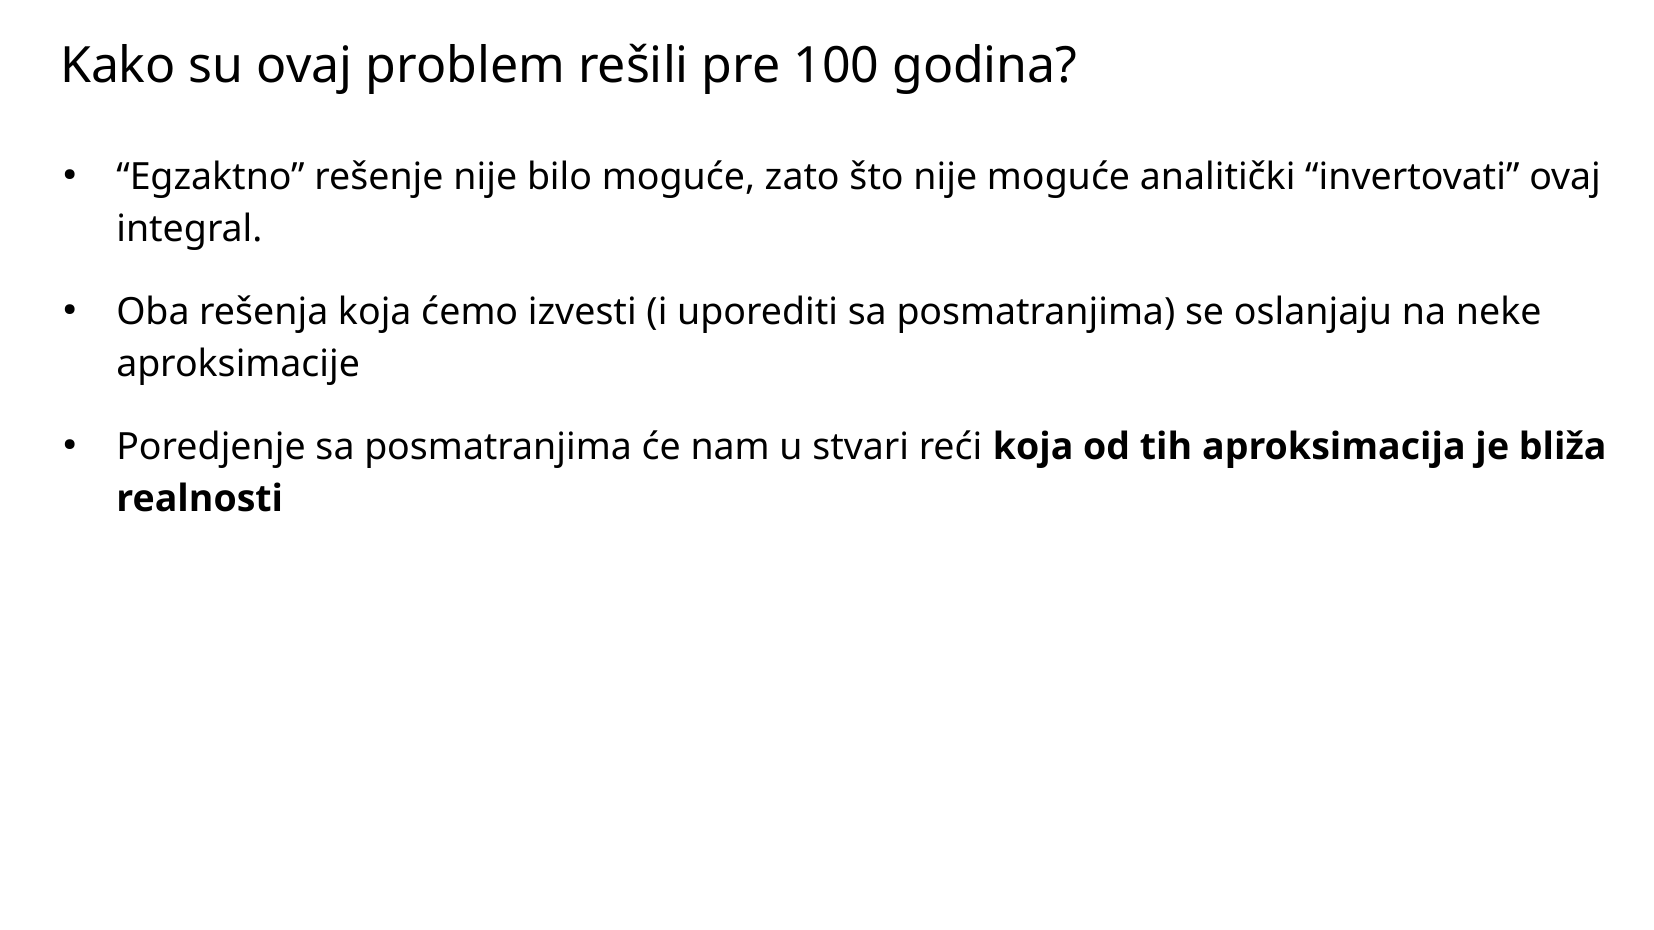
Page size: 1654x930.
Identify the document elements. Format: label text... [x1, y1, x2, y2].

title Kako su ovaj problem rešili pre 100 godina? [59, 13, 1648, 113]
list “Egzaktno” rešenje nije bilo moguće, zato što nije moguće analitički “invertovati” ovaj integral. Oba rešenja koja ćemo izvesti (i uporediti sa posmatranjima) se oslanjaju na neke aproksimacije Poredjenje sa posmatranjima će nam u stvari reći koja od tih aproksimacija je bliža realnosti [45, 149, 1635, 880]
